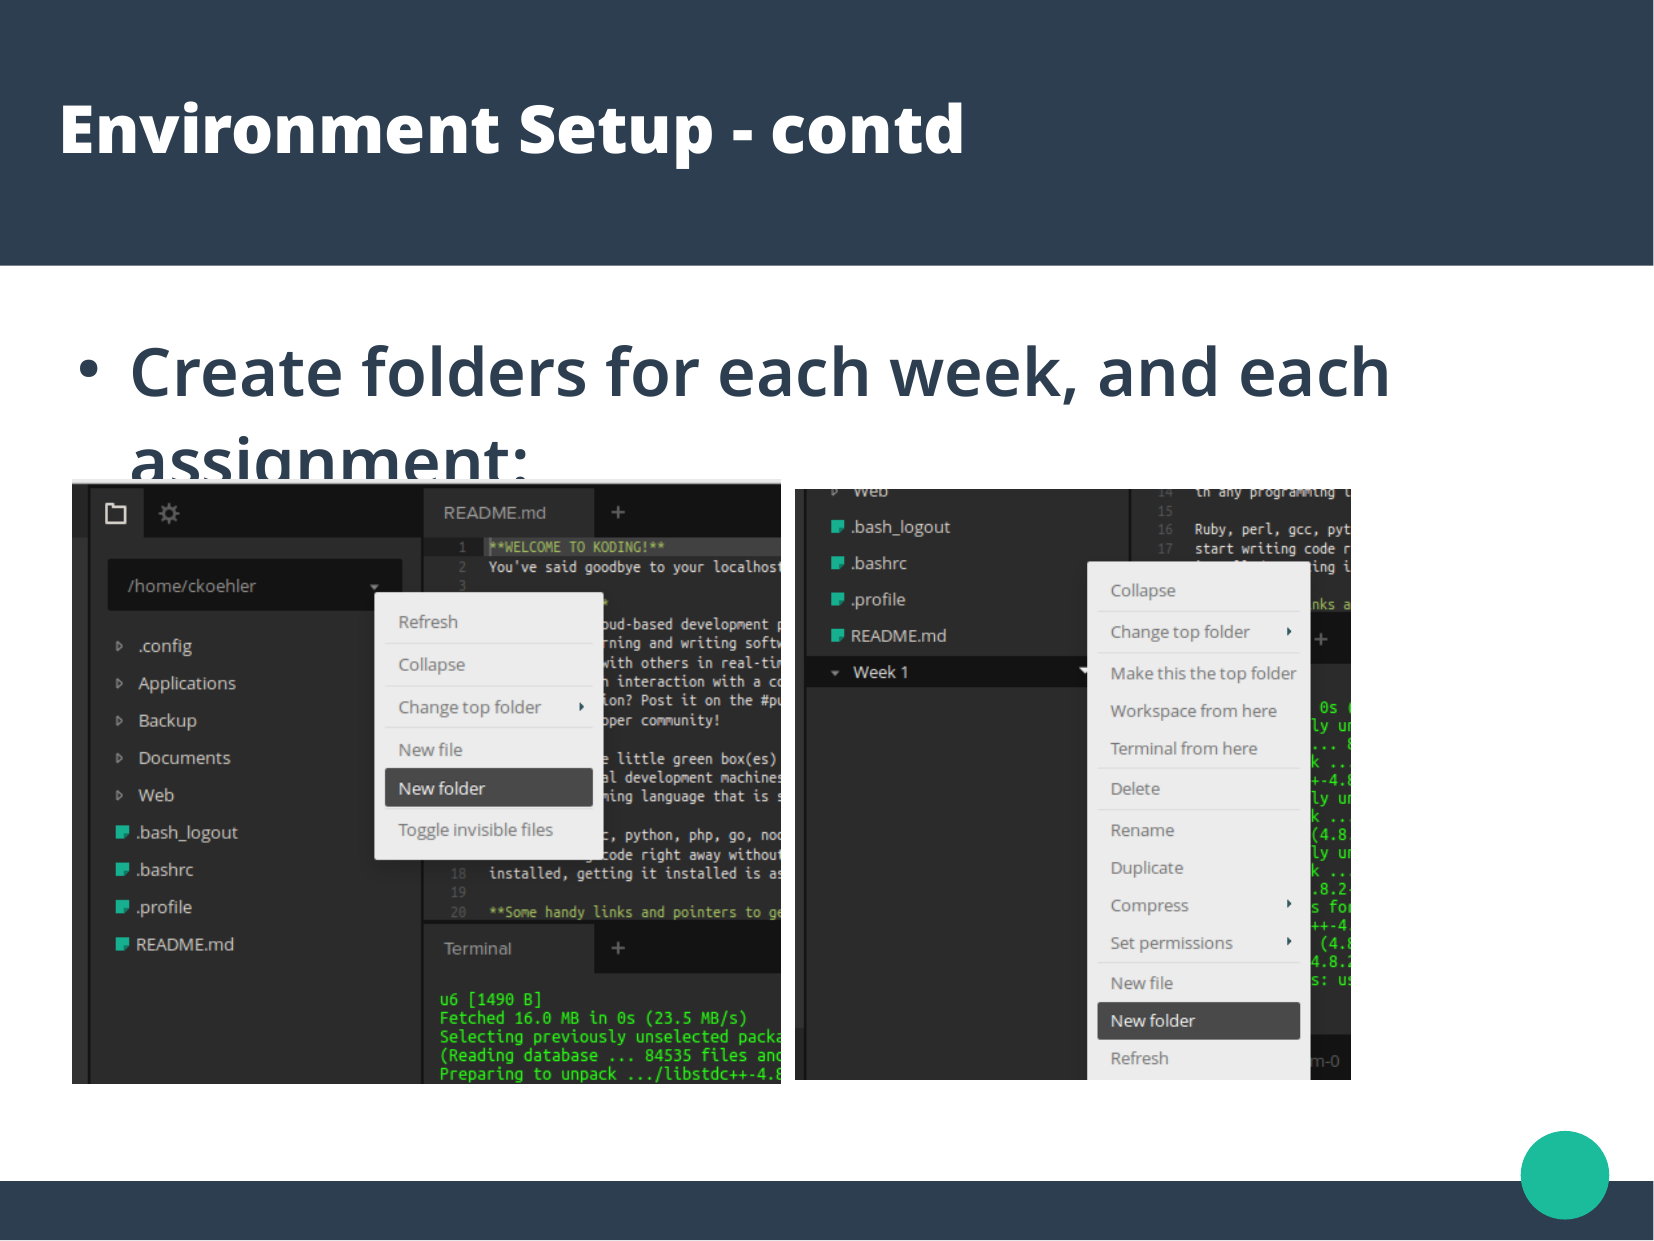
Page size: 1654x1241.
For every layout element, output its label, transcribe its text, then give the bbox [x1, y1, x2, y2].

list Create folders for each week, and each assignment: [59, 324, 1546, 511]
picture [72, 479, 781, 1084]
picture [795, 489, 1351, 1081]
title Environment Setup - contd [59, 49, 1595, 207]
